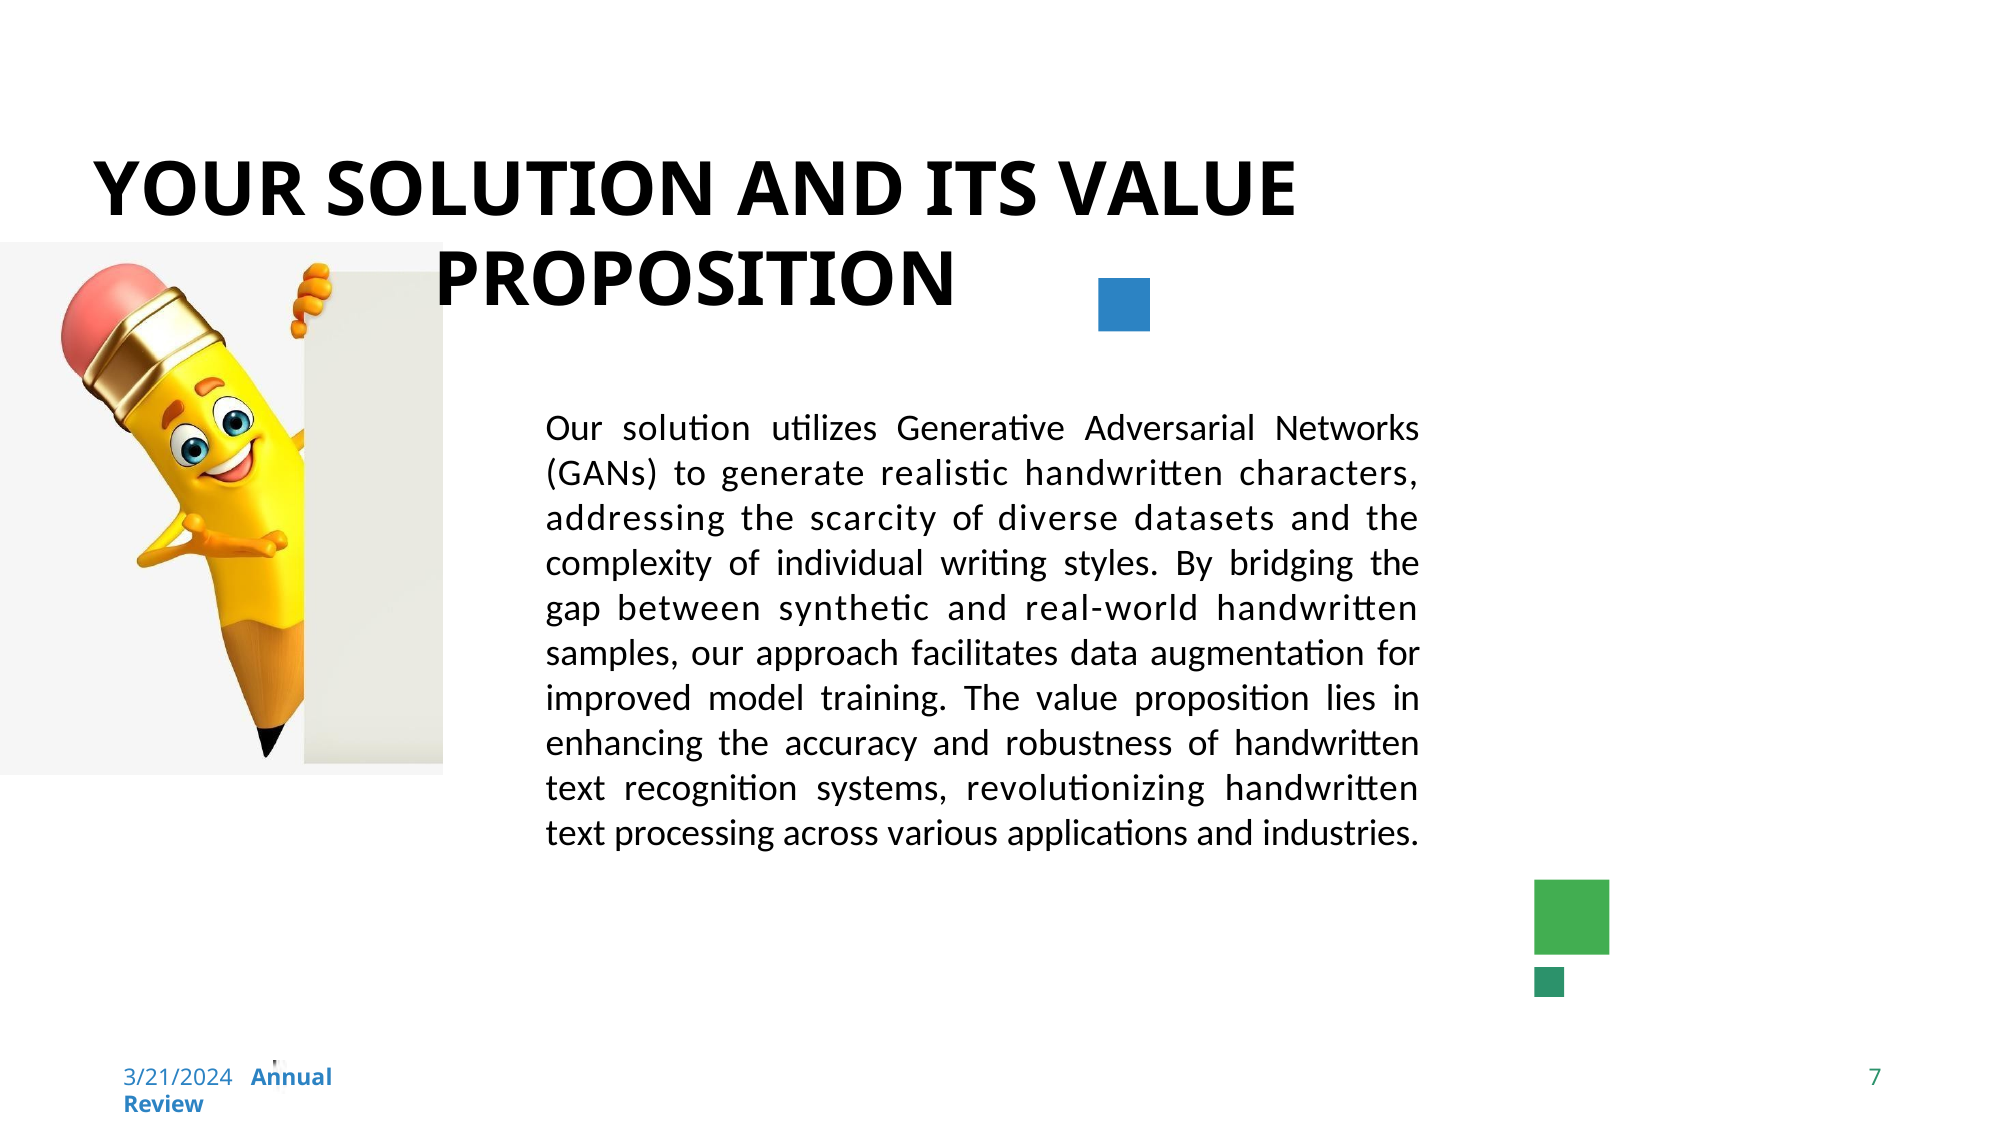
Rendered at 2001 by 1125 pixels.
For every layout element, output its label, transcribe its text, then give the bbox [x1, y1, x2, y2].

text_box Our solution utilizes Generative Adversarial Networks (GANs) to generate realistic handwritten characters, addressing the scarcity of diverse datasets and the complexity of individual writing styles. By bridging the gap between synthetic and real-world handwritten samples, our approach facilitates data augmentation for improved model training. The value proposition lies in enhancing the accuracy and robustness of handwritten text recognition systems, revolutionizing handwritten text processing across various applications and industries. [543, 400, 1425, 855]
picture [0, 242, 443, 775]
text_box [1534, 967, 1565, 997]
text_box 3/21/2024 Annual Review [121, 1061, 414, 1093]
title YOUR SOLUTION AND ITS VALUE PROPOSITION [91, 43, 1690, 244]
text_box [1098, 278, 1150, 332]
slide_number 7 [1849, 1061, 1890, 1093]
text_box [1534, 879, 1610, 955]
